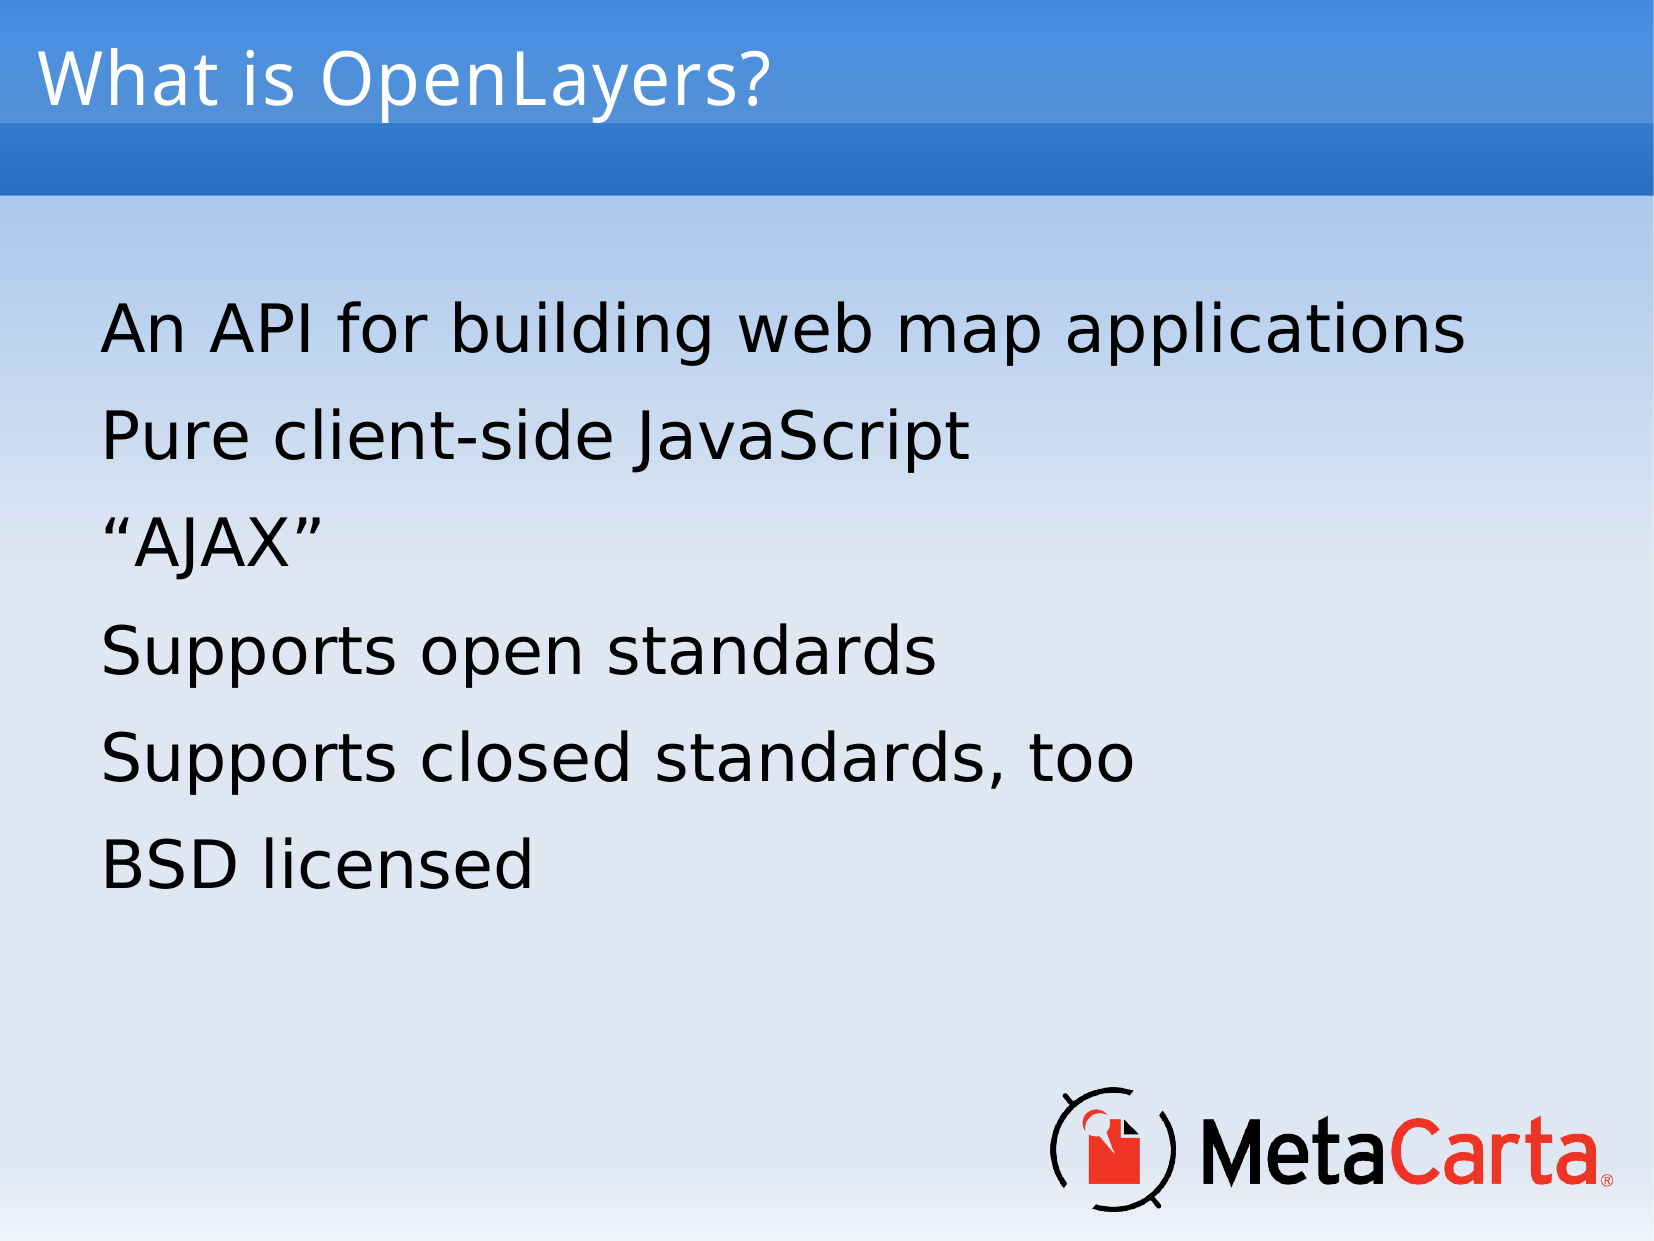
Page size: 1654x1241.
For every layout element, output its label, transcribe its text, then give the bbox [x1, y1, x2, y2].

picture [0, 0, 1654, 1241]
title What is OpenLayers? [37, 2, 1463, 151]
list An API for building web map applications Pure client-side JavaScript “AJAX” Supports open standards Supports closed standards, too BSD licensed [82, 290, 1571, 1109]
